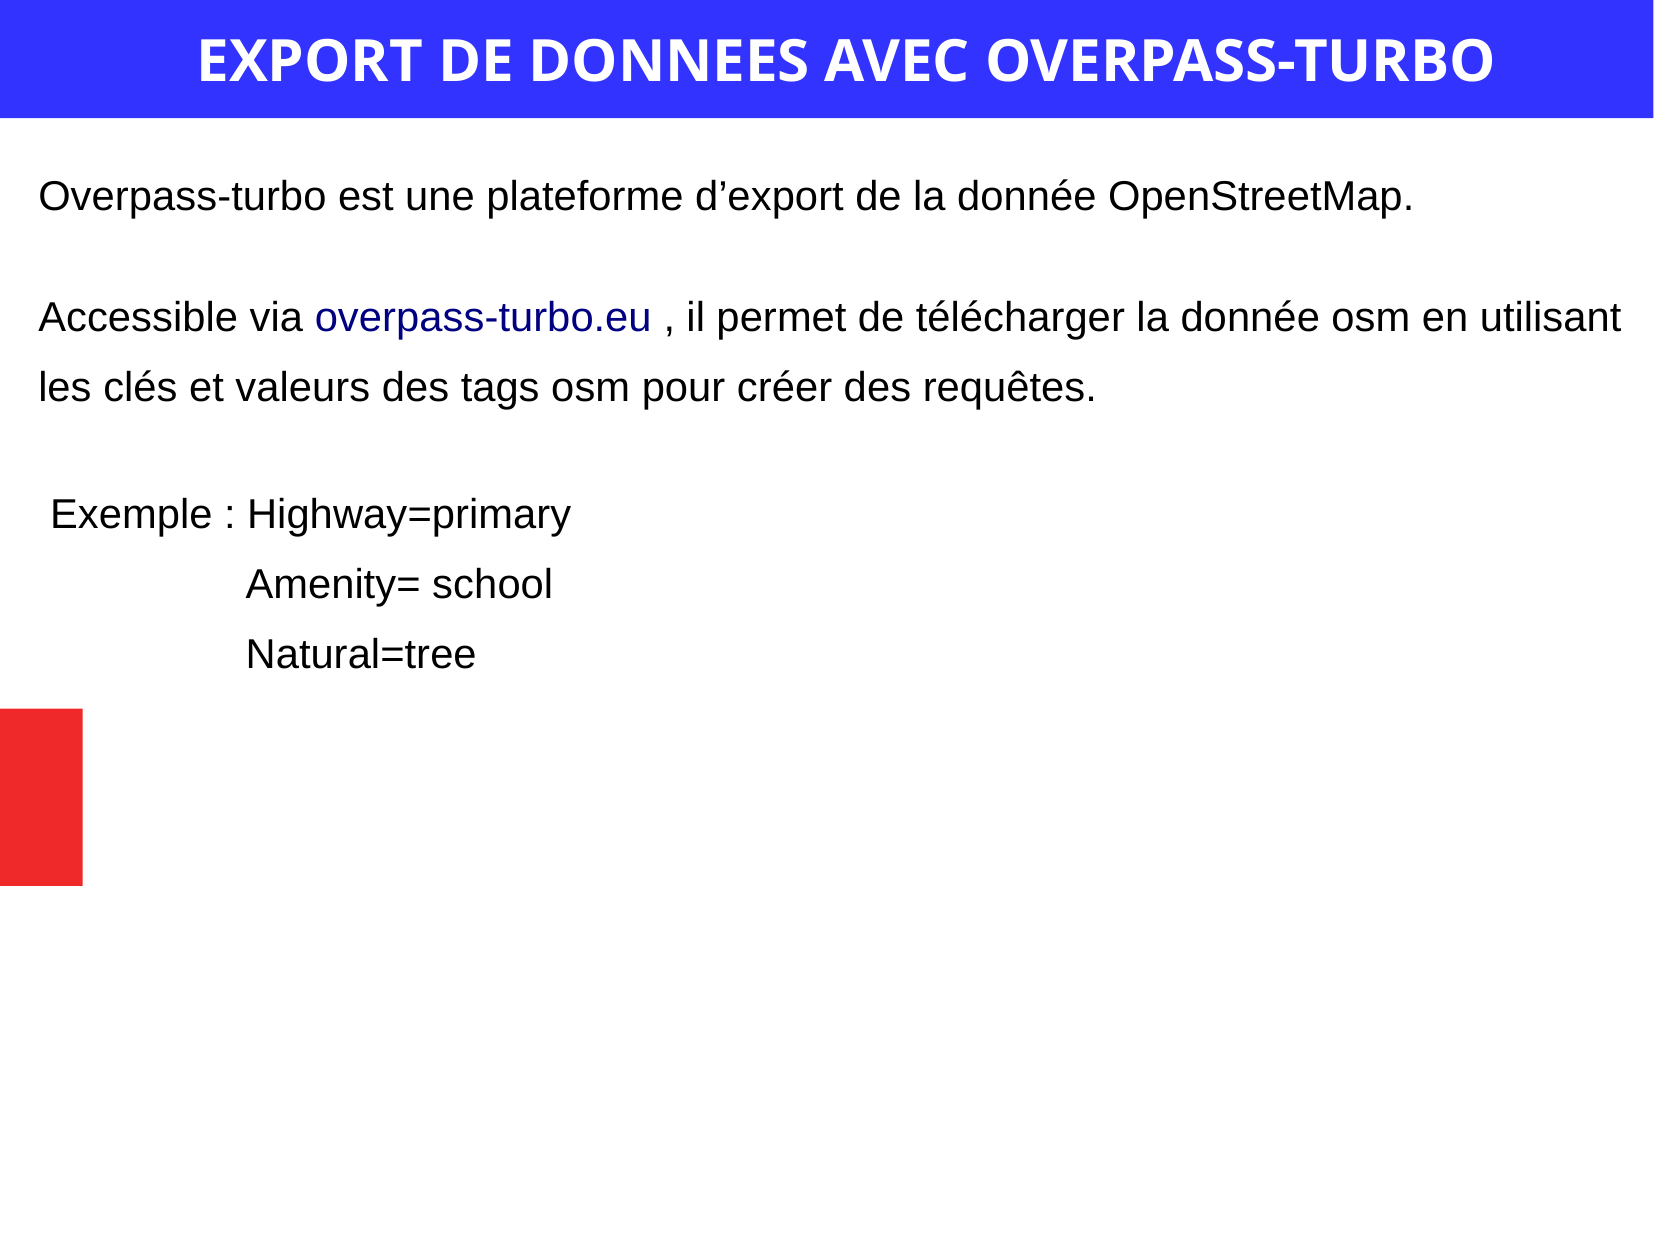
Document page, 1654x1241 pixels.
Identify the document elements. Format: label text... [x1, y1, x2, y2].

text_box Exemple : Highway=primary Amenity= school Natural=tree [35, 460, 1654, 801]
text_box Overpass-turbo est une plateforme d’export de la donnée OpenStreetMap. [23, 165, 1642, 262]
title EXPORT DE DONNEES AVEC OVERPASS-TURBO [0, 0, 1654, 119]
text_box Accessible via overpass-turbo.eu , il permet de télécharger la donnée osm en utilisant les clés et valeurs des tags osm pour créer des requêtes. [23, 262, 1642, 394]
